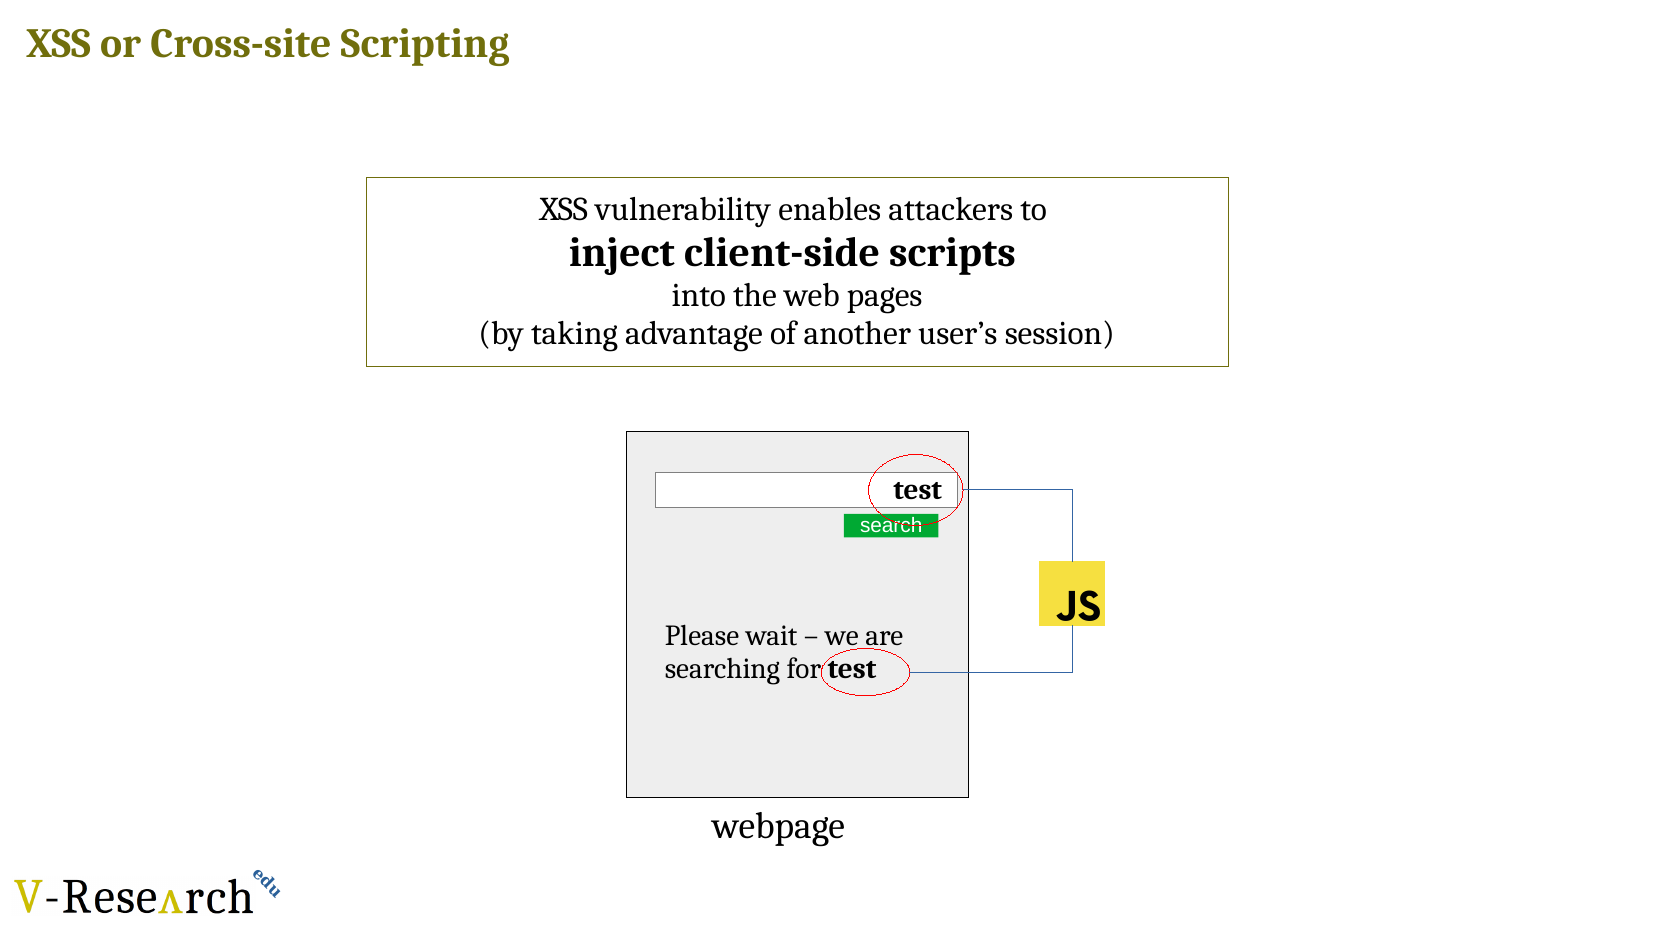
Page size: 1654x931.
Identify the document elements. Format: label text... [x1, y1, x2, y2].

text_box XSS or Cross-site Scripting [11, 12, 1193, 77]
text_box webpage [697, 797, 934, 857]
text_box search [843, 513, 939, 538]
text_box [626, 431, 969, 798]
picture [1039, 561, 1105, 626]
text_box Please wait – we are searching for test [650, 611, 946, 729]
text_box edu [222, 847, 333, 931]
text_box XSS vulnerability enables attackers to inject client-side scripts into the web pages (by taking advantage of another user’s session) [366, 177, 1229, 367]
picture [11, 876, 255, 916]
text_box test [655, 472, 958, 508]
